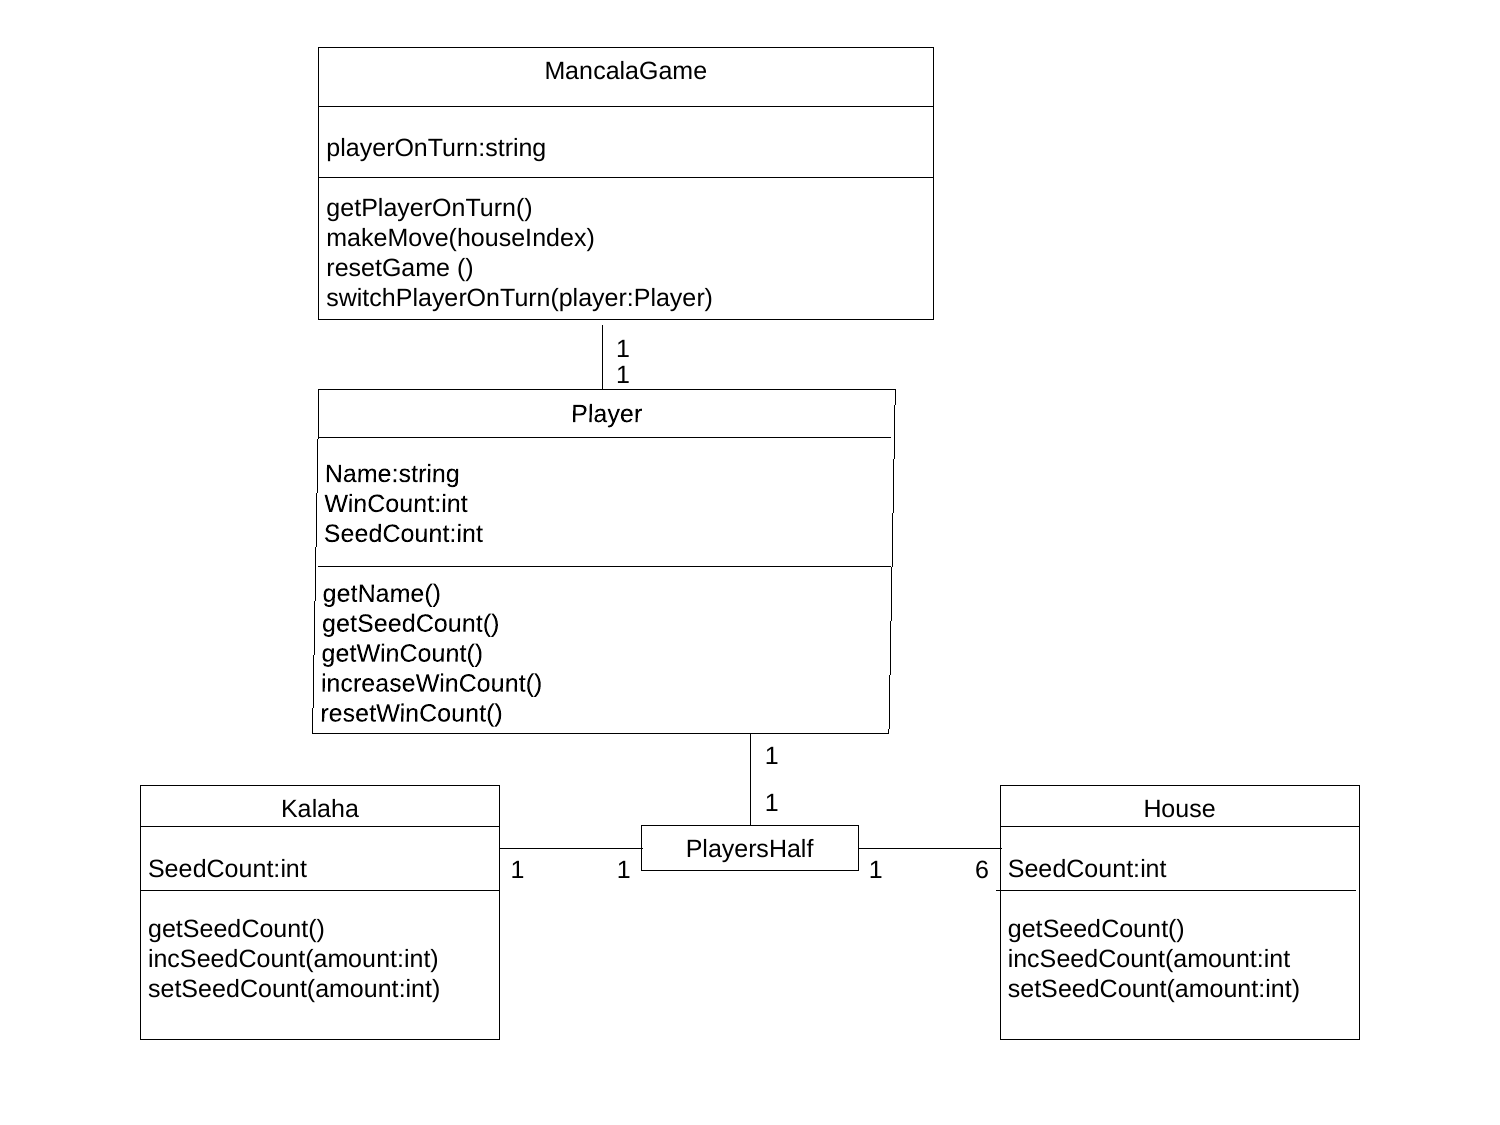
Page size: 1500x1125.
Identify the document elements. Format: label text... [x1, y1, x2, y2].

text_box MancalaGame playerOnTurn:string getPlayerOnTurn() makeMove(houseIndex) resetGame () switchPlayerOnTurn(player:Player) [318, 47, 934, 106]
text_box 1 [757, 732, 787, 778]
text_box 1 [608, 351, 638, 396]
text_box 1 [861, 845, 891, 891]
text_box Player Name:string WinCount:int SeedCount:int getName() getSeedCount() getWinCount() increaseWinCount() resetWinCount() [312, 389, 896, 734]
text_box Kalaha SeedCount:int getSeedCount() incSeedCount(amount:int) setSeedCount(amount:int) [140, 891, 500, 1040]
text_box House SeedCount:int getSeedCount() incSeedCount(amount:int setSeedCount(amount:int) [1000, 785, 1360, 826]
text_box 6 [967, 845, 997, 891]
text_box House SeedCount:int getSeedCount() incSeedCount(amount:int setSeedCount(amount:int) [1000, 827, 1360, 1040]
text_box 1 [608, 325, 638, 351]
text_box PlayersHalf [641, 825, 859, 871]
text_box 1 [502, 845, 532, 891]
text_box Kalaha SeedCount:int getSeedCount() incSeedCount(amount:int) setSeedCount(amount:int) [140, 785, 500, 826]
text_box 1 [757, 779, 787, 825]
text_box MancalaGame playerOnTurn:string getPlayerOnTurn() makeMove(houseIndex) resetGame () switchPlayerOnTurn(player:Player) [318, 107, 934, 177]
text_box 1 [609, 845, 639, 891]
text_box Kalaha SeedCount:int getSeedCount() incSeedCount(amount:int) setSeedCount(amount:int) [140, 827, 500, 890]
text_box MancalaGame playerOnTurn:string getPlayerOnTurn() makeMove(houseIndex) resetGame () switchPlayerOnTurn(player:Player) [318, 178, 934, 320]
